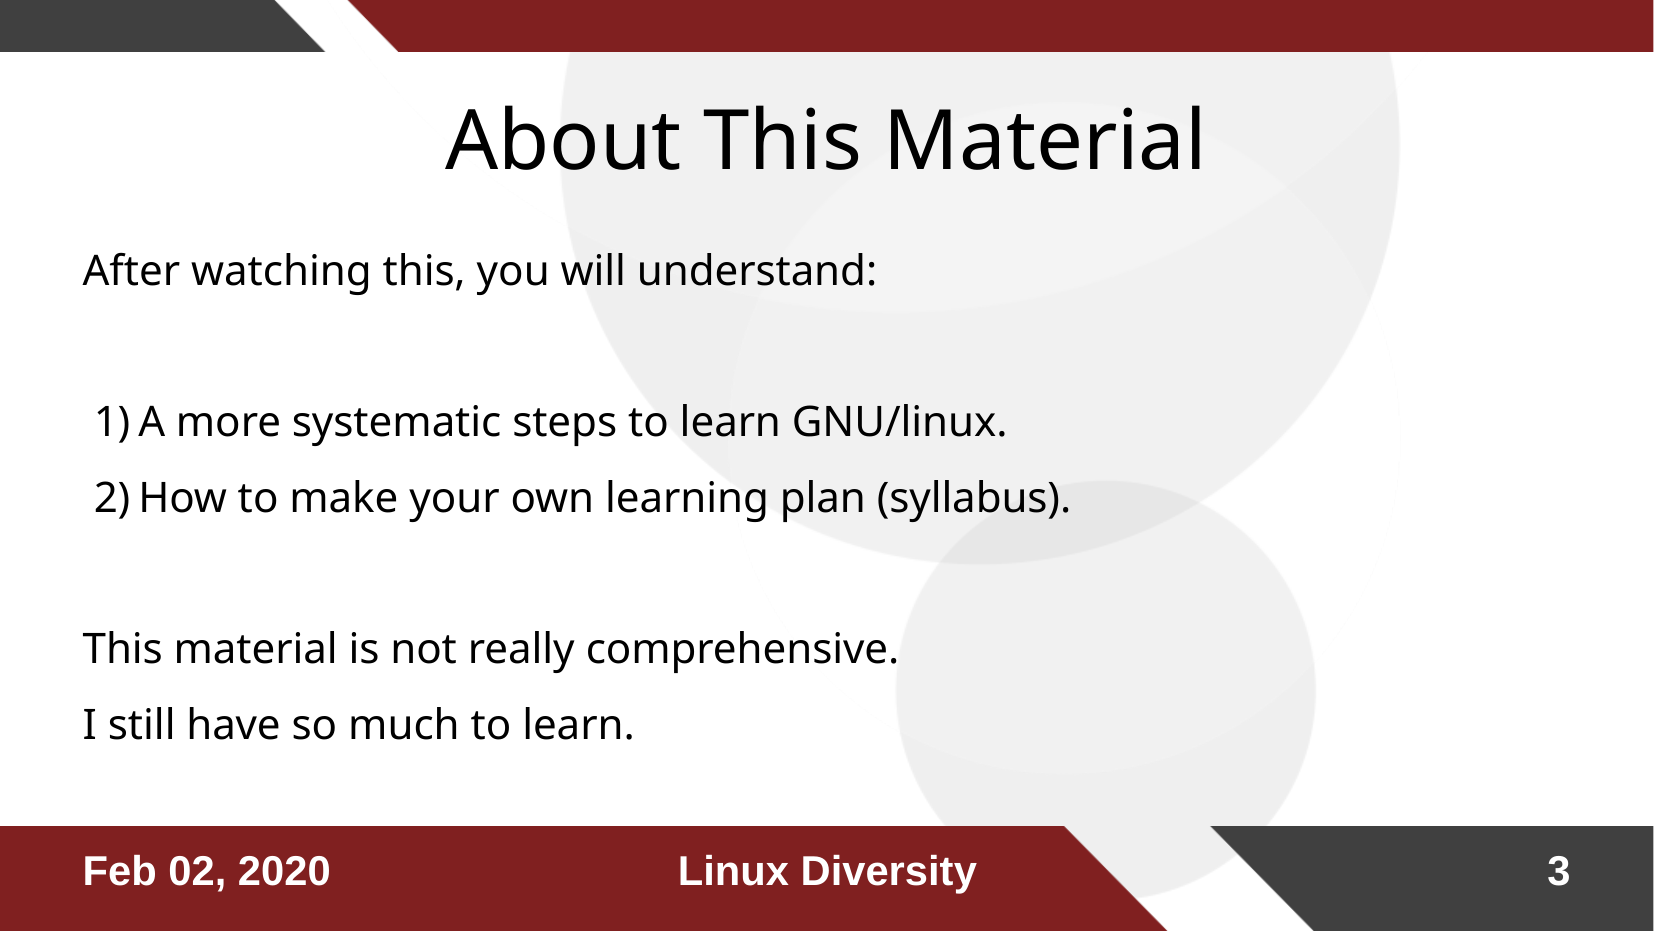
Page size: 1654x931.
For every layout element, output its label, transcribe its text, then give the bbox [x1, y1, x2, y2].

picture [0, 0, 1654, 52]
list After watching this, you will understand: A more systematic steps to learn GNU/linux. How to make your own learning plan (syllabus). This material is not really comprehensive. I still have so much to learn. [82, 239, 1571, 757]
picture [0, 826, 1654, 931]
title About This Material [82, 59, 1571, 216]
